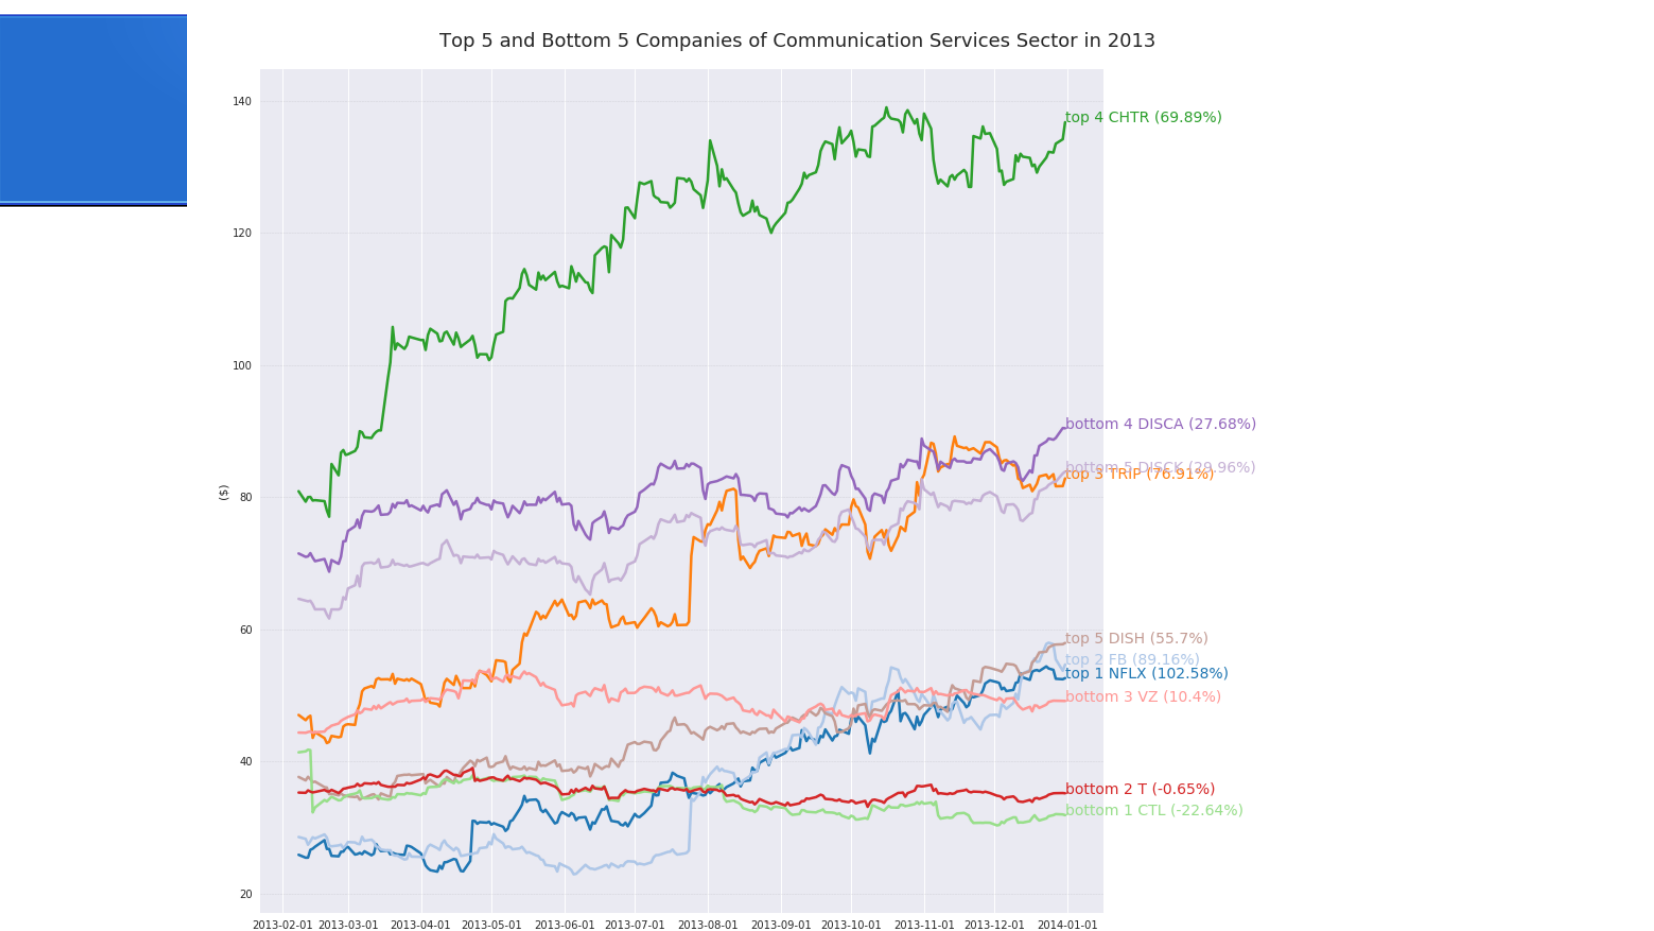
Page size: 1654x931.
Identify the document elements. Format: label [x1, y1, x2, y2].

picture [187, 14, 1409, 931]
